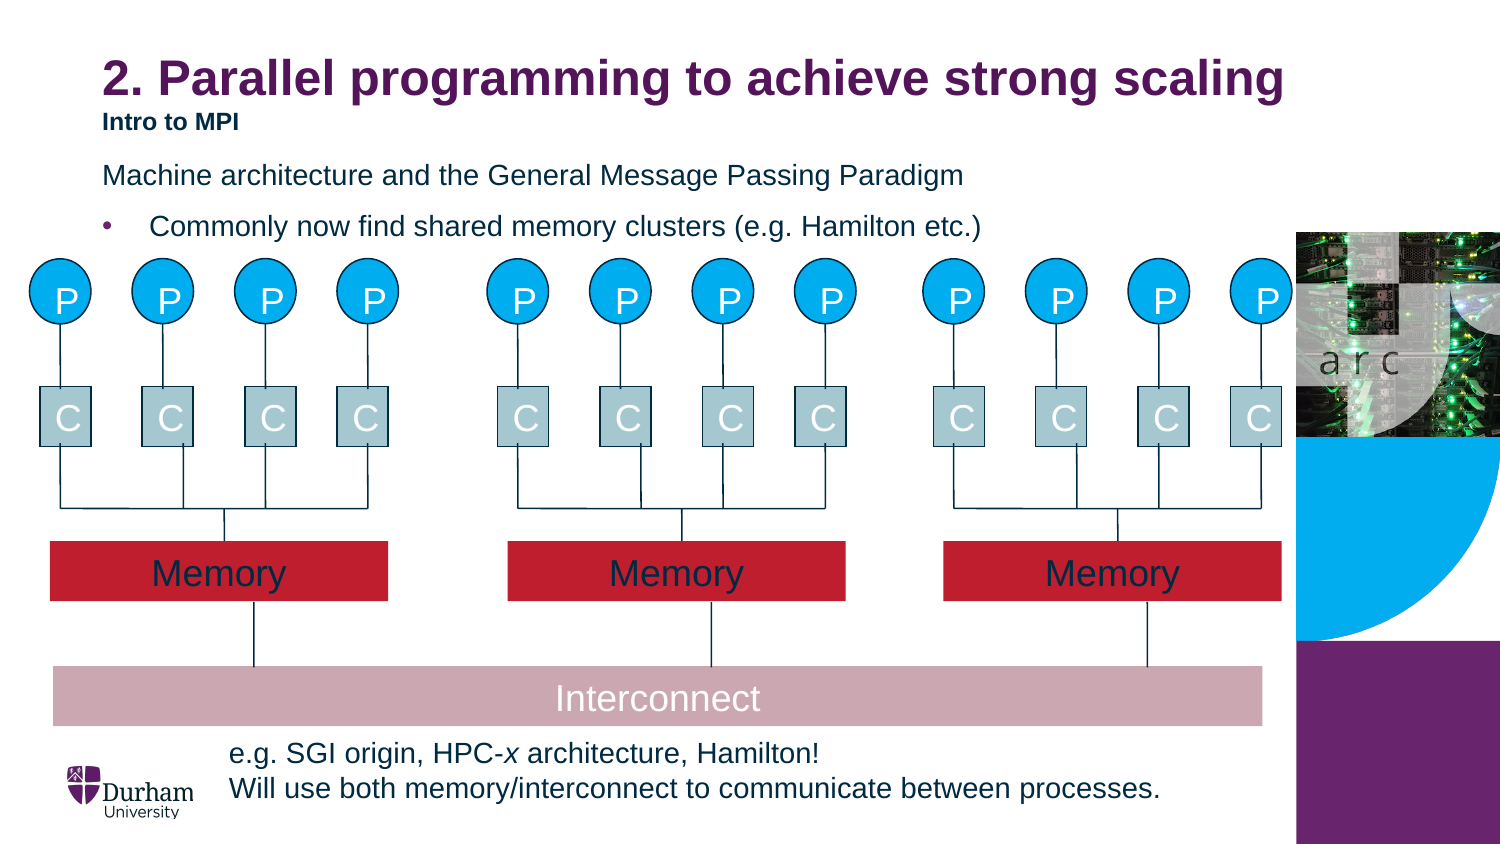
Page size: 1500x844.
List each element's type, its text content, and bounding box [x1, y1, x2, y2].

text_box [692, 258, 754, 315]
title 2. Parallel programming to achieve strong scaling Intro to MPI [101, 45, 1399, 187]
text_box [1296, 640, 1500, 844]
text_box C [794, 386, 846, 447]
text_box C [497, 386, 549, 447]
text_box [1230, 258, 1292, 315]
text_box [589, 258, 652, 316]
text_box P [804, 269, 846, 330]
text_box C [337, 386, 389, 447]
text_box C [244, 386, 296, 447]
text_box [487, 258, 549, 316]
text_box P [1035, 269, 1077, 330]
text_box P [142, 269, 184, 330]
text_box C [933, 386, 985, 447]
text_box P [244, 269, 286, 330]
text_box P [497, 269, 539, 330]
text_box [794, 258, 857, 316]
text_box P [347, 269, 388, 330]
text_box C [1138, 386, 1190, 447]
list Machine architecture and the General Message Passing Paradigm Commonly now find shared memory clusters (e.g. Hamilton etc.) [101, 156, 1258, 494]
text_box P [39, 269, 81, 330]
text_box Memory [943, 541, 1282, 602]
text_box C [599, 386, 651, 447]
text_box [132, 258, 194, 316]
text_box [234, 258, 297, 316]
text_box [29, 258, 91, 316]
picture [1332, 467, 1500, 640]
text_box Memory [49, 541, 389, 602]
text_box [922, 258, 985, 316]
text_box Memory [507, 541, 846, 602]
text_box C [702, 386, 754, 447]
text_box P [599, 269, 641, 330]
text_box C [40, 386, 92, 447]
text_box P [1138, 269, 1180, 330]
text_box e.g. SGI origin, HPC-x architecture, Hamilton! Will use both memory/interconnect to communicate between processes. [214, 726, 1190, 812]
picture [67, 766, 193, 819]
text_box [336, 258, 399, 316]
text_box P [1240, 269, 1282, 330]
picture [1296, 232, 1500, 436]
text_box [1025, 258, 1087, 316]
text_box C [1230, 386, 1282, 447]
text_box [1128, 258, 1190, 315]
text_box Interconnect [53, 666, 1263, 727]
text_box P [702, 269, 744, 330]
text_box C [1035, 386, 1087, 447]
text_box C [142, 386, 194, 447]
text_box P [933, 269, 974, 330]
